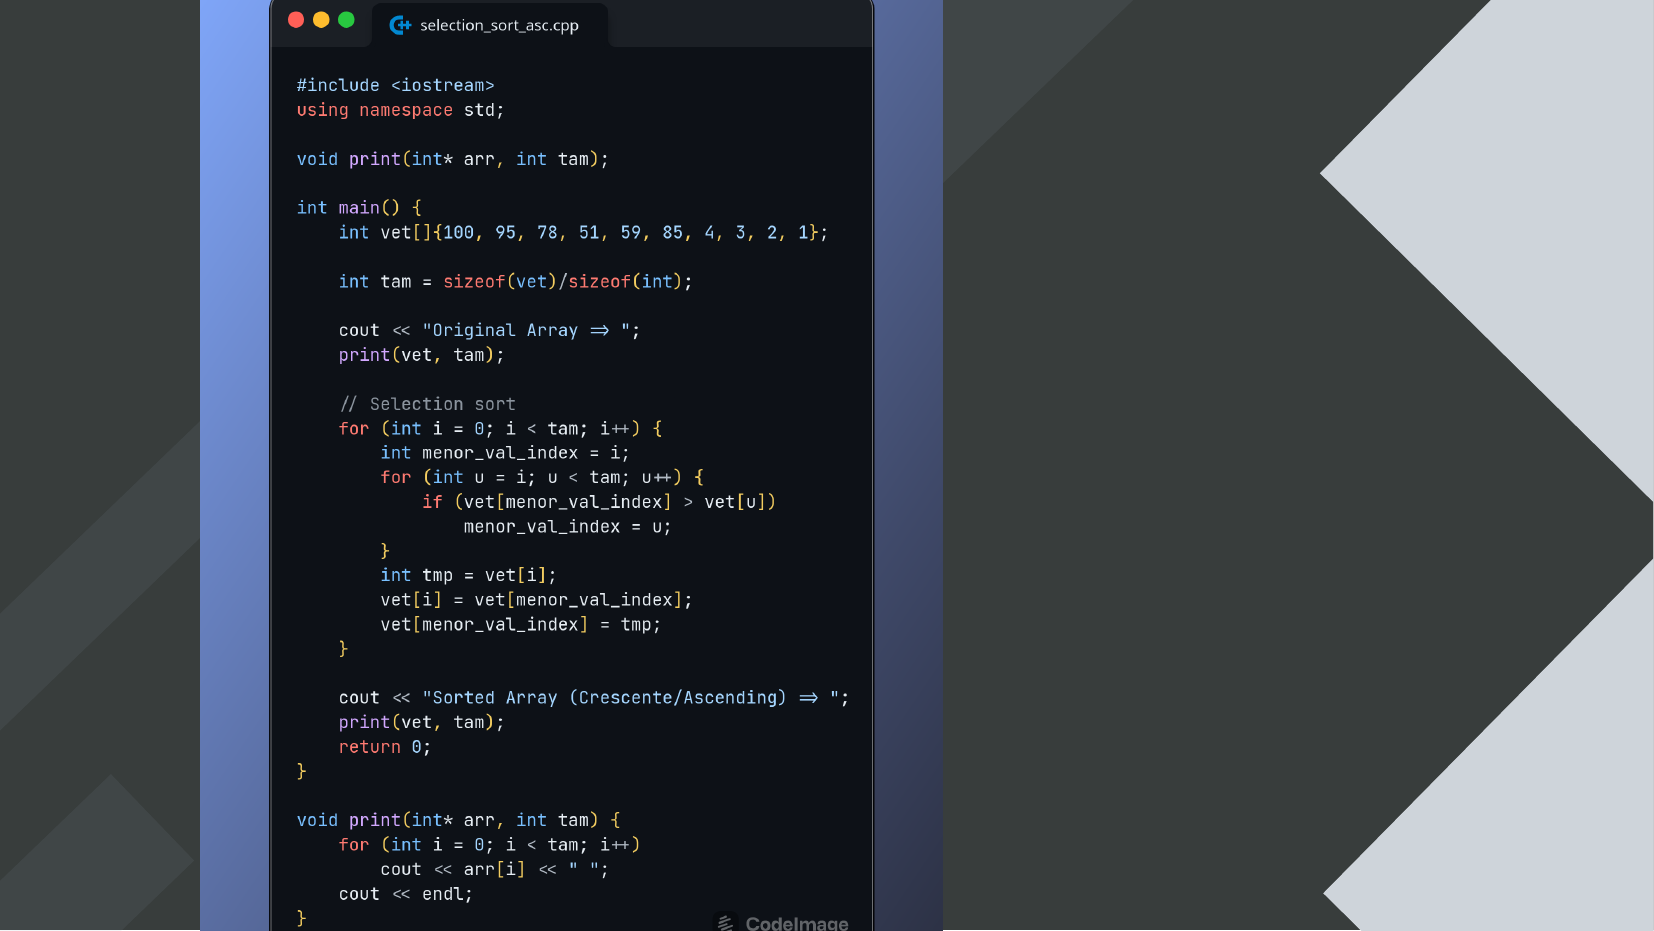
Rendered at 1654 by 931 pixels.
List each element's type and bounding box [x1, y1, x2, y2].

picture [200, 0, 943, 931]
